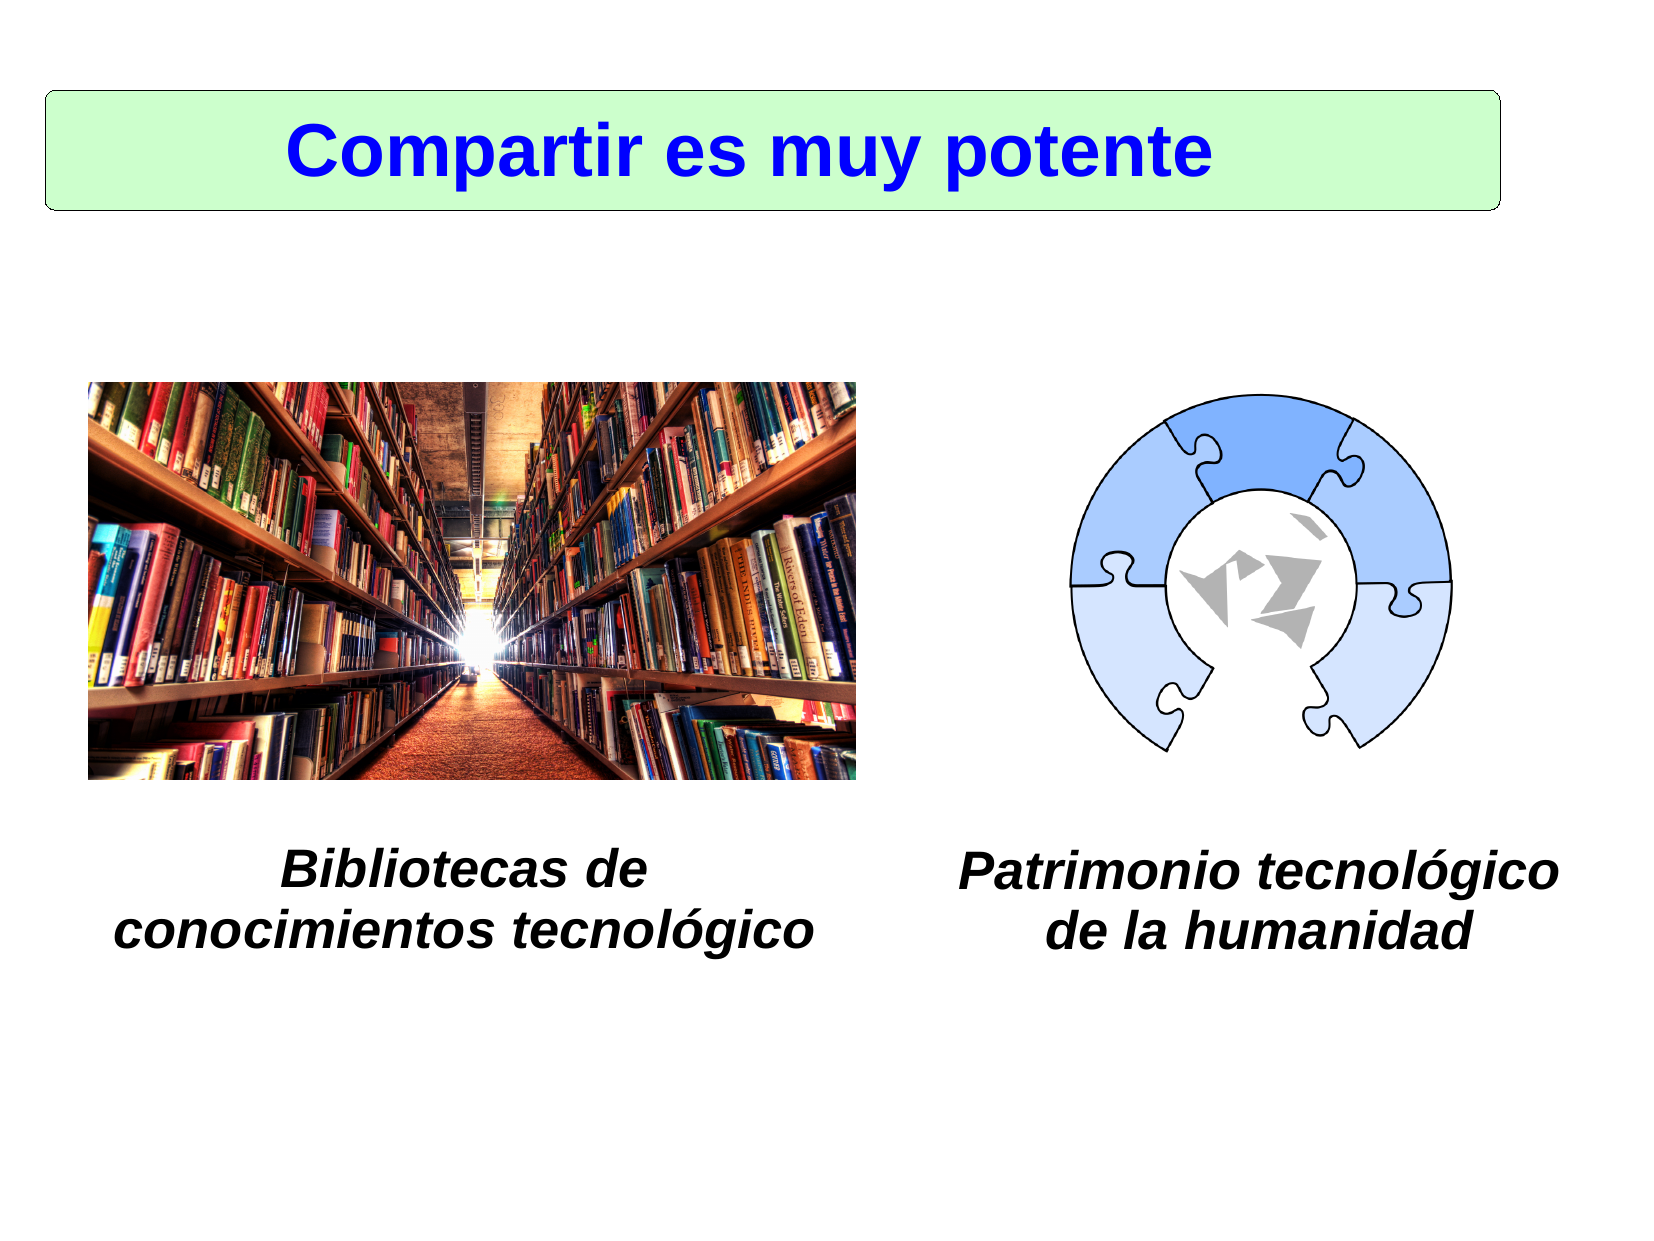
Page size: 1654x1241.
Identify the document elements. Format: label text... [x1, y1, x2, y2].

picture [88, 382, 856, 781]
picture [1065, 389, 1460, 764]
text_box Patrimonio tecnológico de la humanidad [930, 840, 1591, 962]
title Compartir es muy potente [90, 105, 1411, 196]
text_box Bibliotecas de conocimientos tecnológico [90, 808, 841, 991]
text_box [45, 90, 1501, 211]
